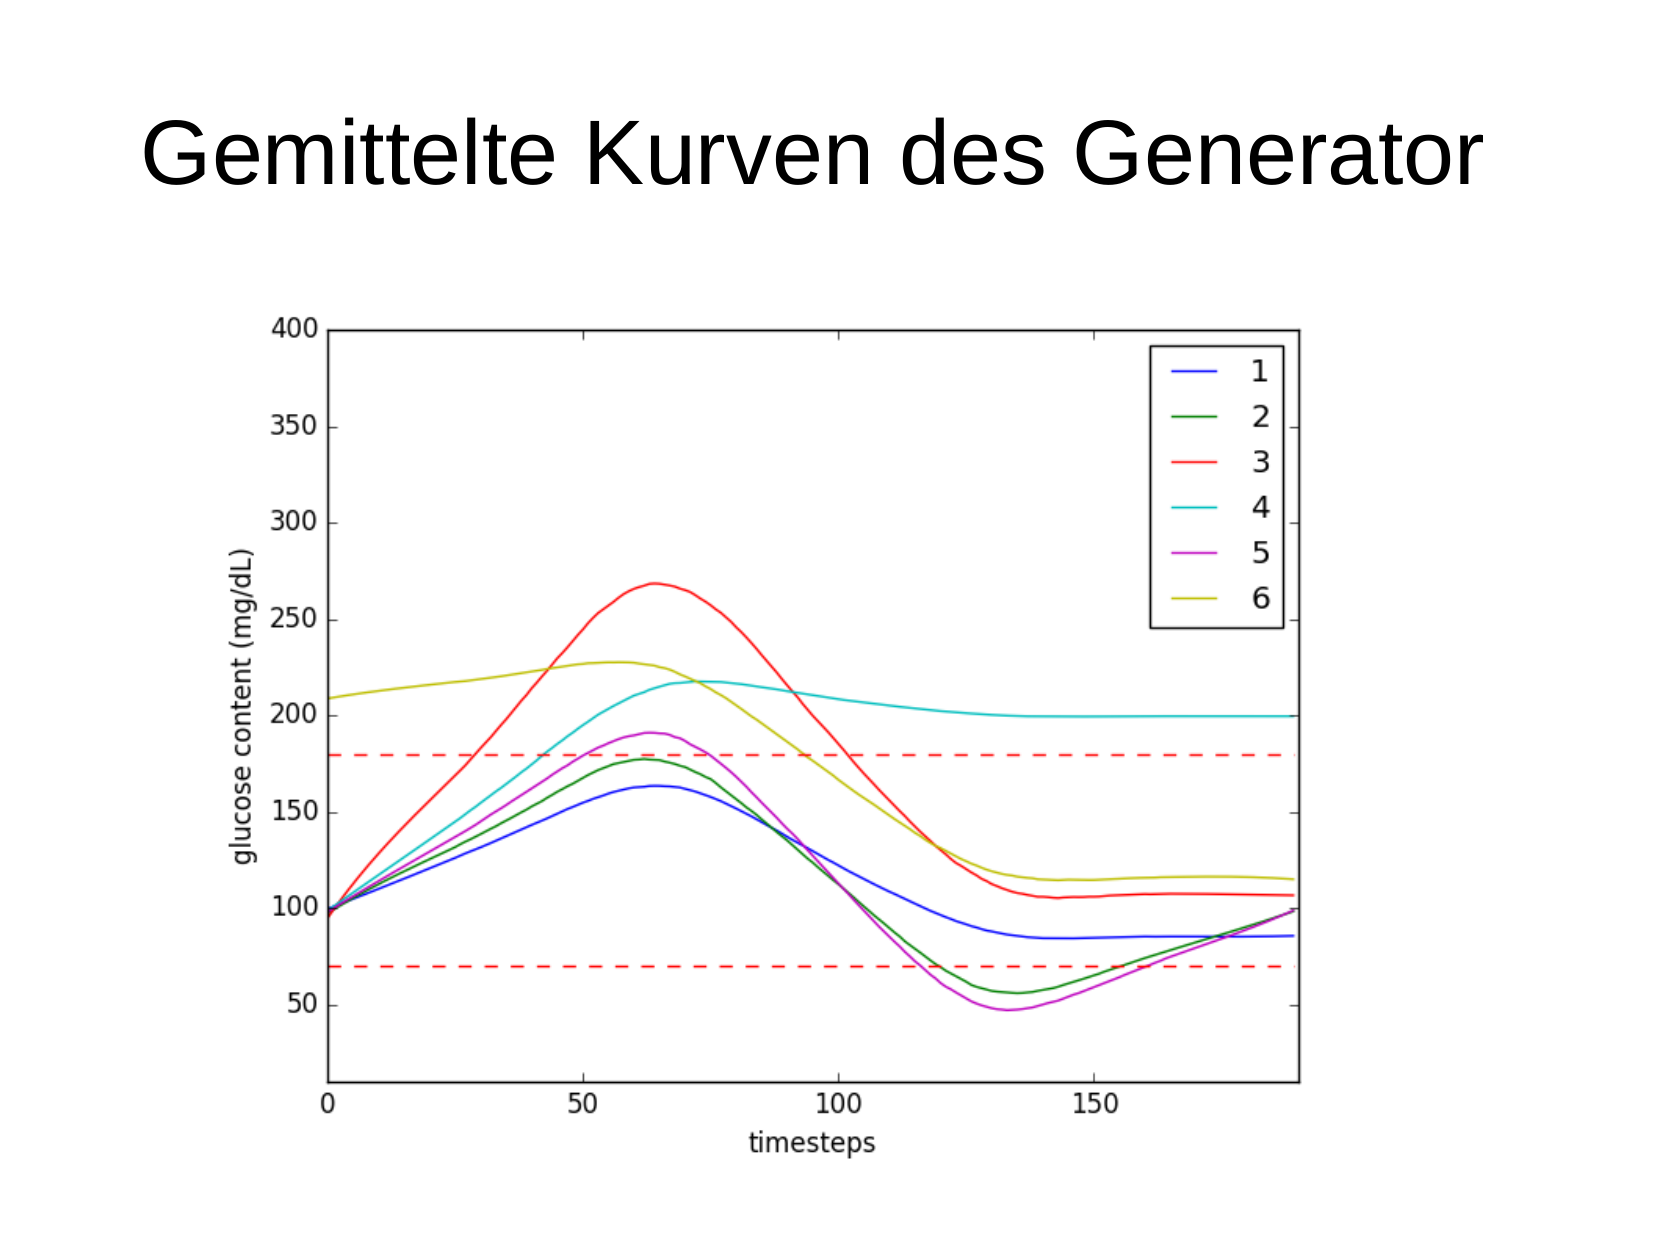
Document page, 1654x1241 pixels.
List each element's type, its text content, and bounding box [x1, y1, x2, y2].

title Gemittelte Kurven des Generator [82, 49, 1571, 257]
picture [171, 206, 1436, 1176]
